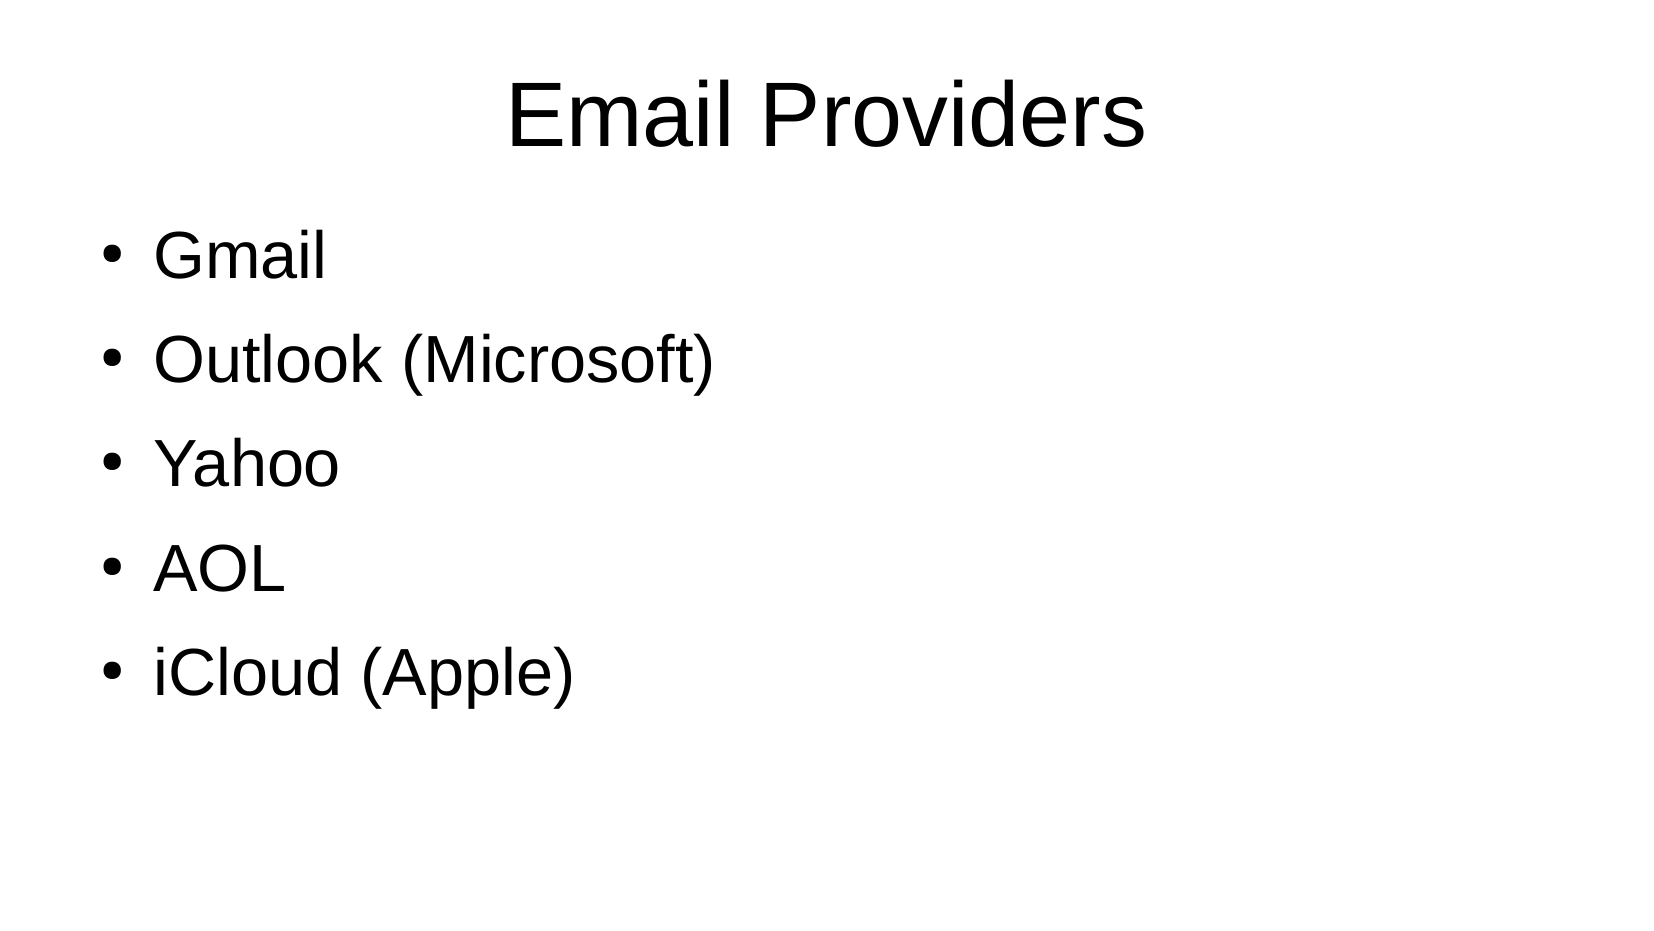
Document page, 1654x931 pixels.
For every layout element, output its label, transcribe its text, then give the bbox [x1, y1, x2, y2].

list Gmail Outlook (Microsoft) Yahoo AOL iCloud (Apple) [82, 217, 1571, 758]
title Email Providers [82, 37, 1571, 193]
